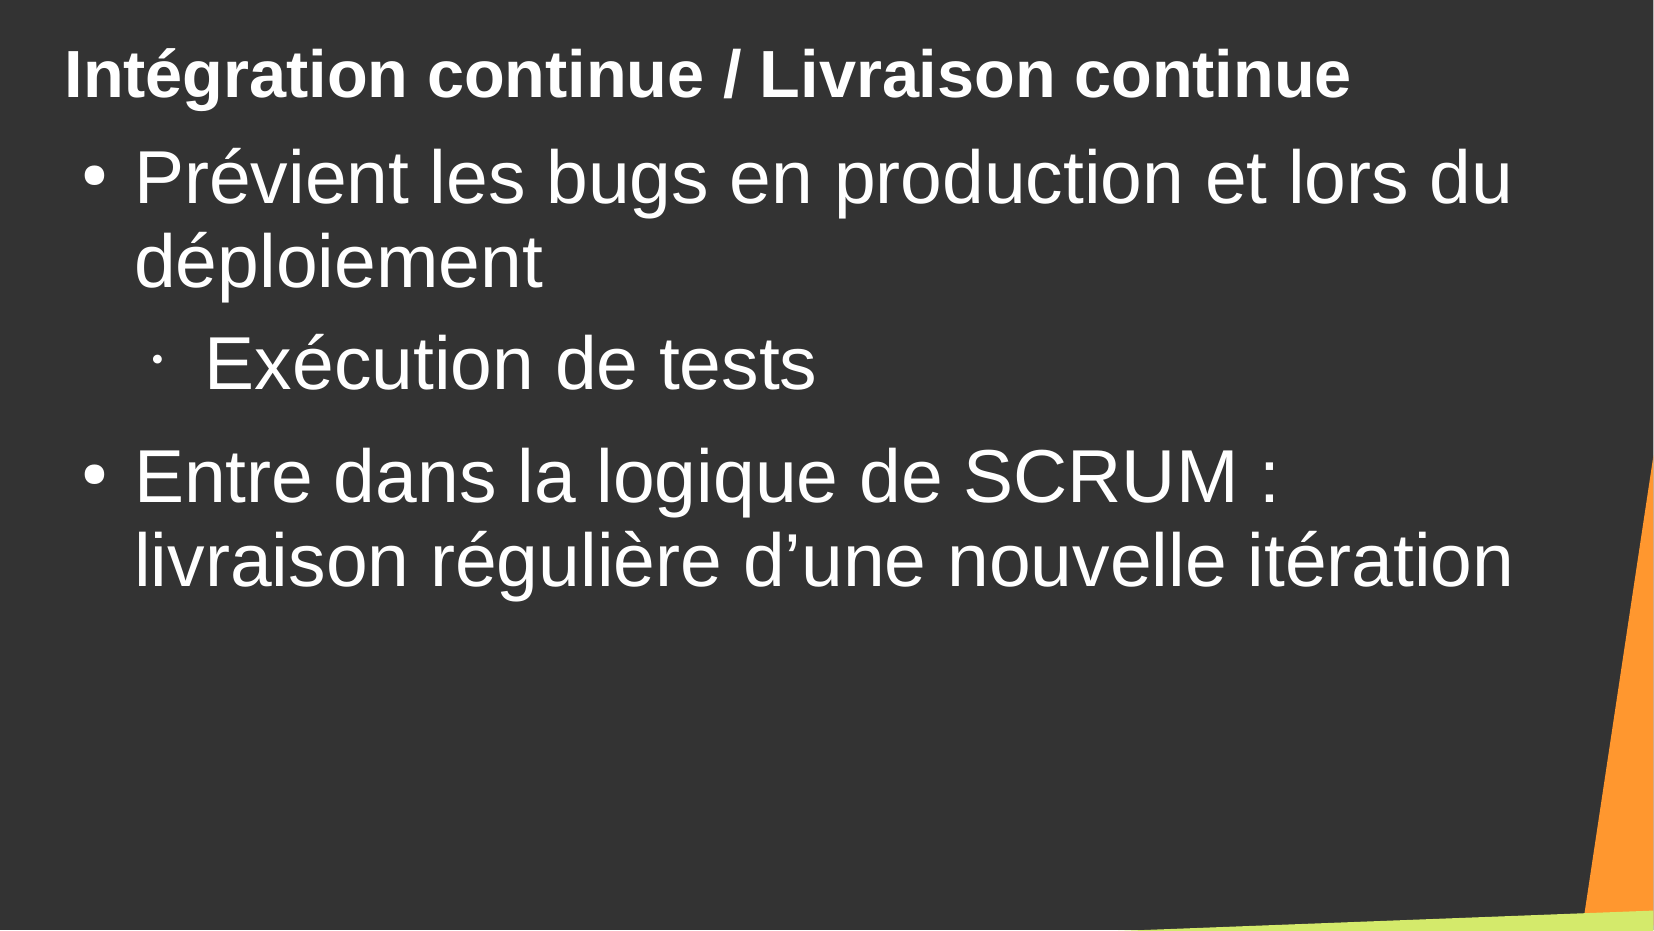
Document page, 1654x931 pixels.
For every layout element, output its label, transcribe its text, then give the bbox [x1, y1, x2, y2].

list Prévient les bugs en production et lors du déploiement Exécution de tests Entre dans la logique de SCRUM : livraison régulière d’une nouvelle itération [63, 135, 1542, 674]
text_box [1118, 451, 1654, 931]
title Intégration continue / Livraison continue [64, 37, 1388, 115]
